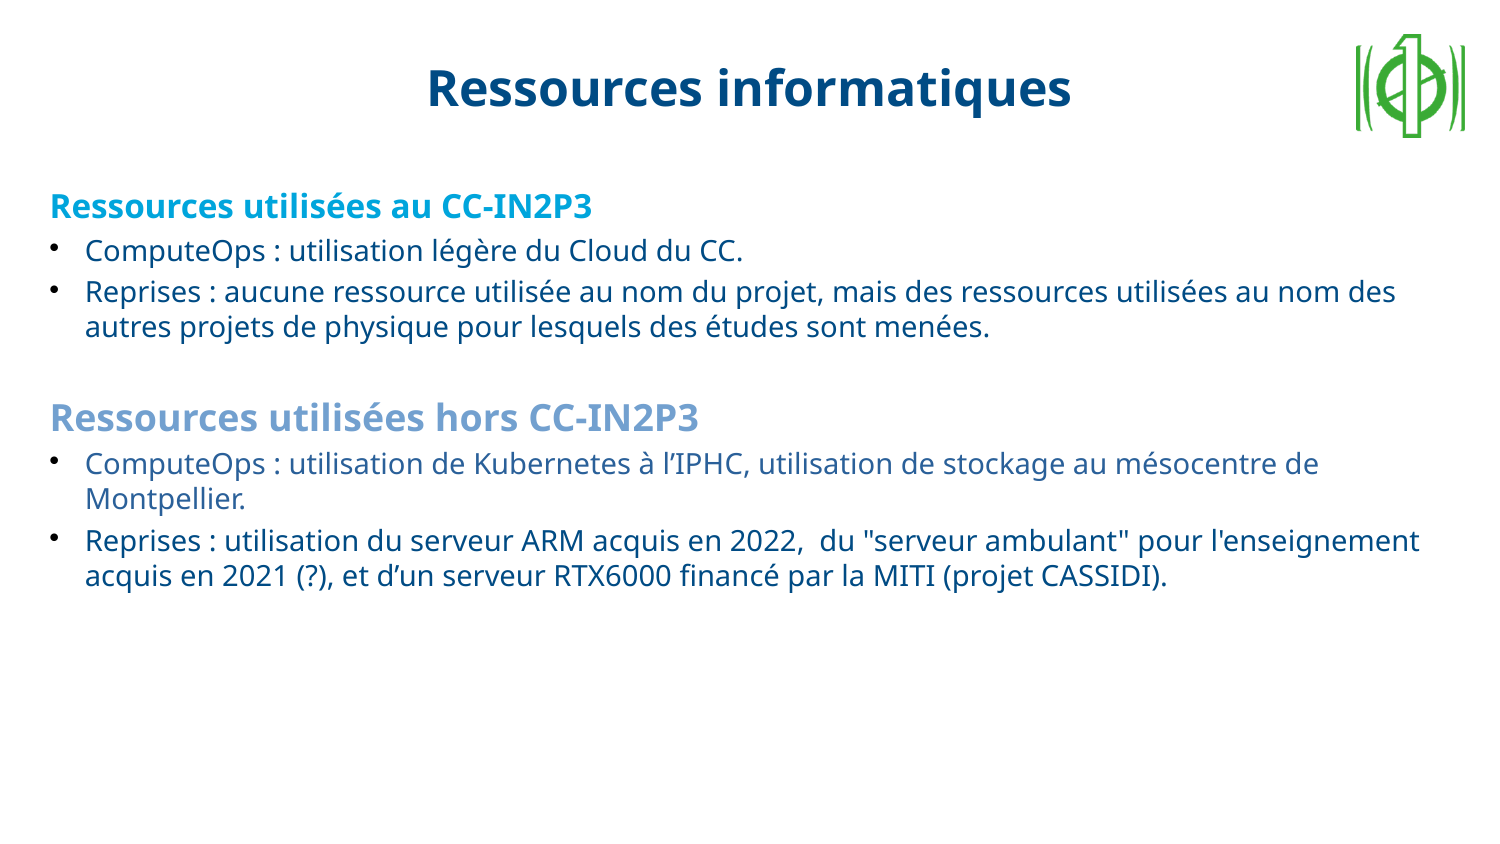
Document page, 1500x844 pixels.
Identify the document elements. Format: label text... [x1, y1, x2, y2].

text_box Ressources informatiques [34, 35, 1356, 138]
picture [1356, 34, 1465, 138]
text_box Ressources utilisées au CC-IN2P3 ComputeOps : utilisation légère du Cloud du CC. Reprises : aucune ressource utilisée au nom du projet, mais des ressources utilisées au nom des autres projets de physique pour lesquels des études sont menées. Ressources utilisées hors CC-IN2P3 ComputeOps : utilisation de Kubernetes à l’IPHC, utilisation de stockage au mésocentre de Montpellier. Reprises : utilisation du serveur ARM acquis en 2022, du "serveur ambulant" pour l'enseignement acquis en 2021 (?), et d’un serveur RTX6000 financé par la MITI (projet CASSIDI). [34, 178, 1465, 740]
